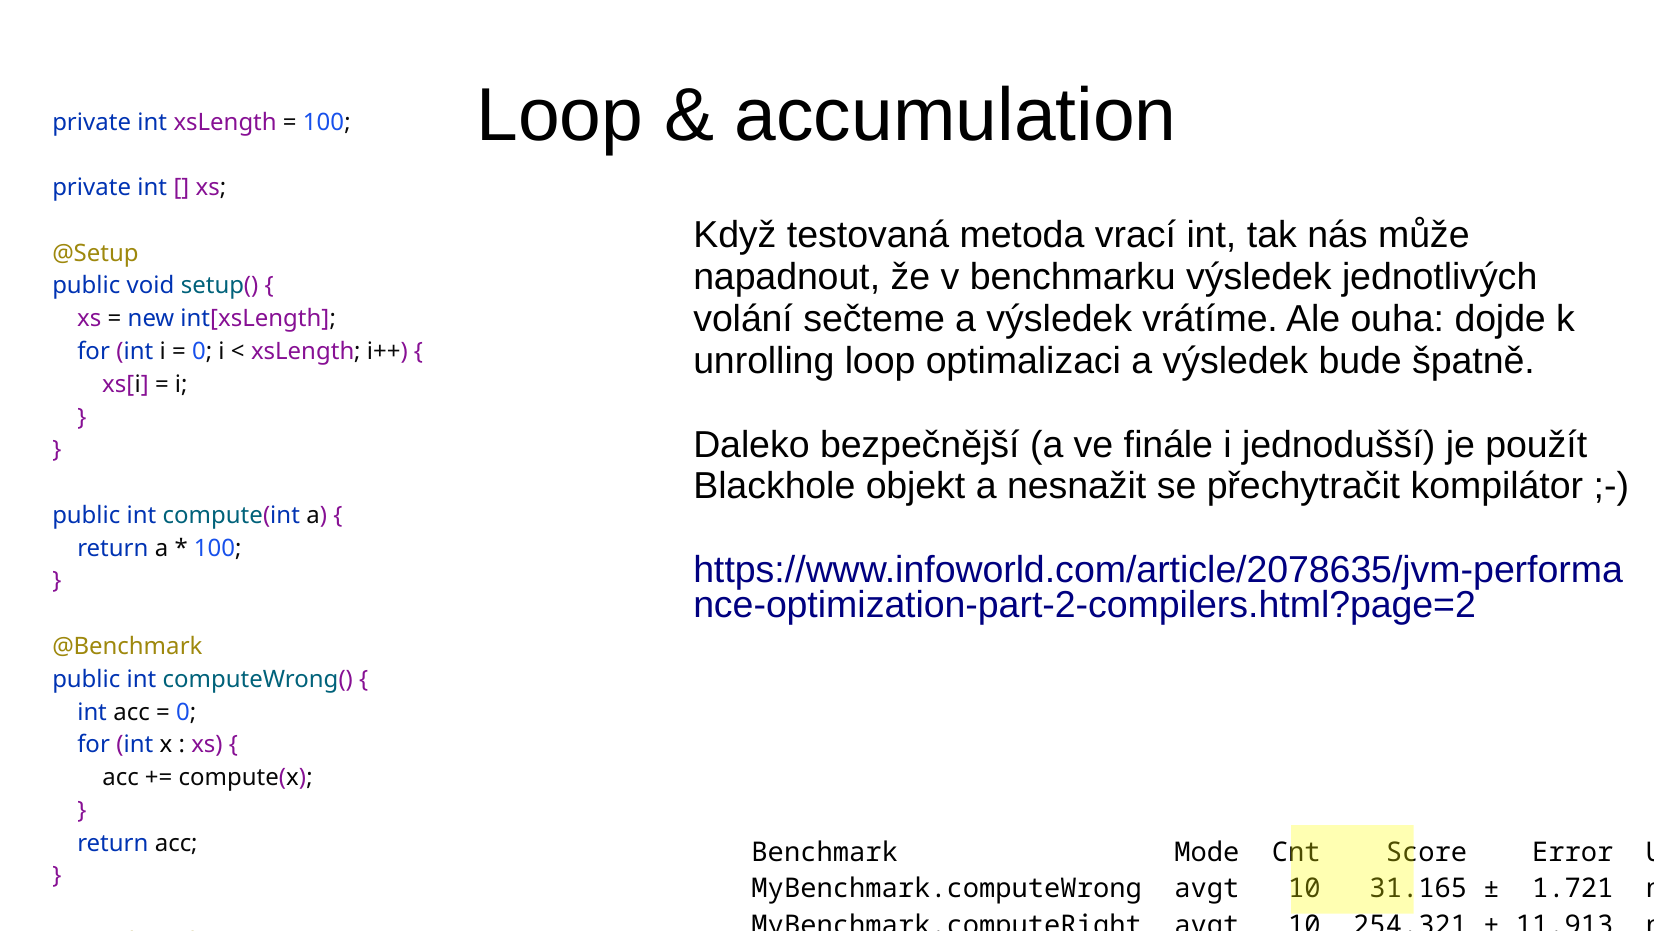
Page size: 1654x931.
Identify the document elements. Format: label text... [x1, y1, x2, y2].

title Loop & accumulation [82, 37, 1571, 193]
text_box [1291, 825, 1414, 914]
text_box Benchmark Mode Cnt Score Error Units MyBenchmark.computeWrong avgt 10 31.165 ± 1.721 ns/op MyBenchmark.computeRight avgt 10 254.321 ± 11.913 ns/op [736, 825, 1654, 931]
text_box Když testovaná metoda vrací int, tak nás může napadnout, že v benchmarku výsledek jednotlivých volání sečteme a výsledek vrátíme. Ale ouha: dojde k unrolling loop optimalizaci a výsledek bude špatně. Daleko bezpečnější (a ve finále i jednodušší) je použít Blackhole objekt a nesnažit se přechytračit kompilátor ;-) https://www.infoworld.com/article/2078635/jvm-performance-optimization-part-2-compilers.html?page=2 [678, 205, 1654, 641]
text_box private int xsLength = 100; private int [] xs; @Setup public void setup() { xs = new int[xsLength]; for (int i = 0; i < xsLength; i++) { xs[i] = i; } } public int compute(int a) { return a * 100; } @Benchmark public int computeWrong() { int acc = 0; for (int x : xs) { acc += compute(x); } return acc; } @Benchmark public void computeRight(Blackhole blackhole) { for (int x : xs) { blackhole.consume(compute(x)); } } [37, 97, 749, 931]
